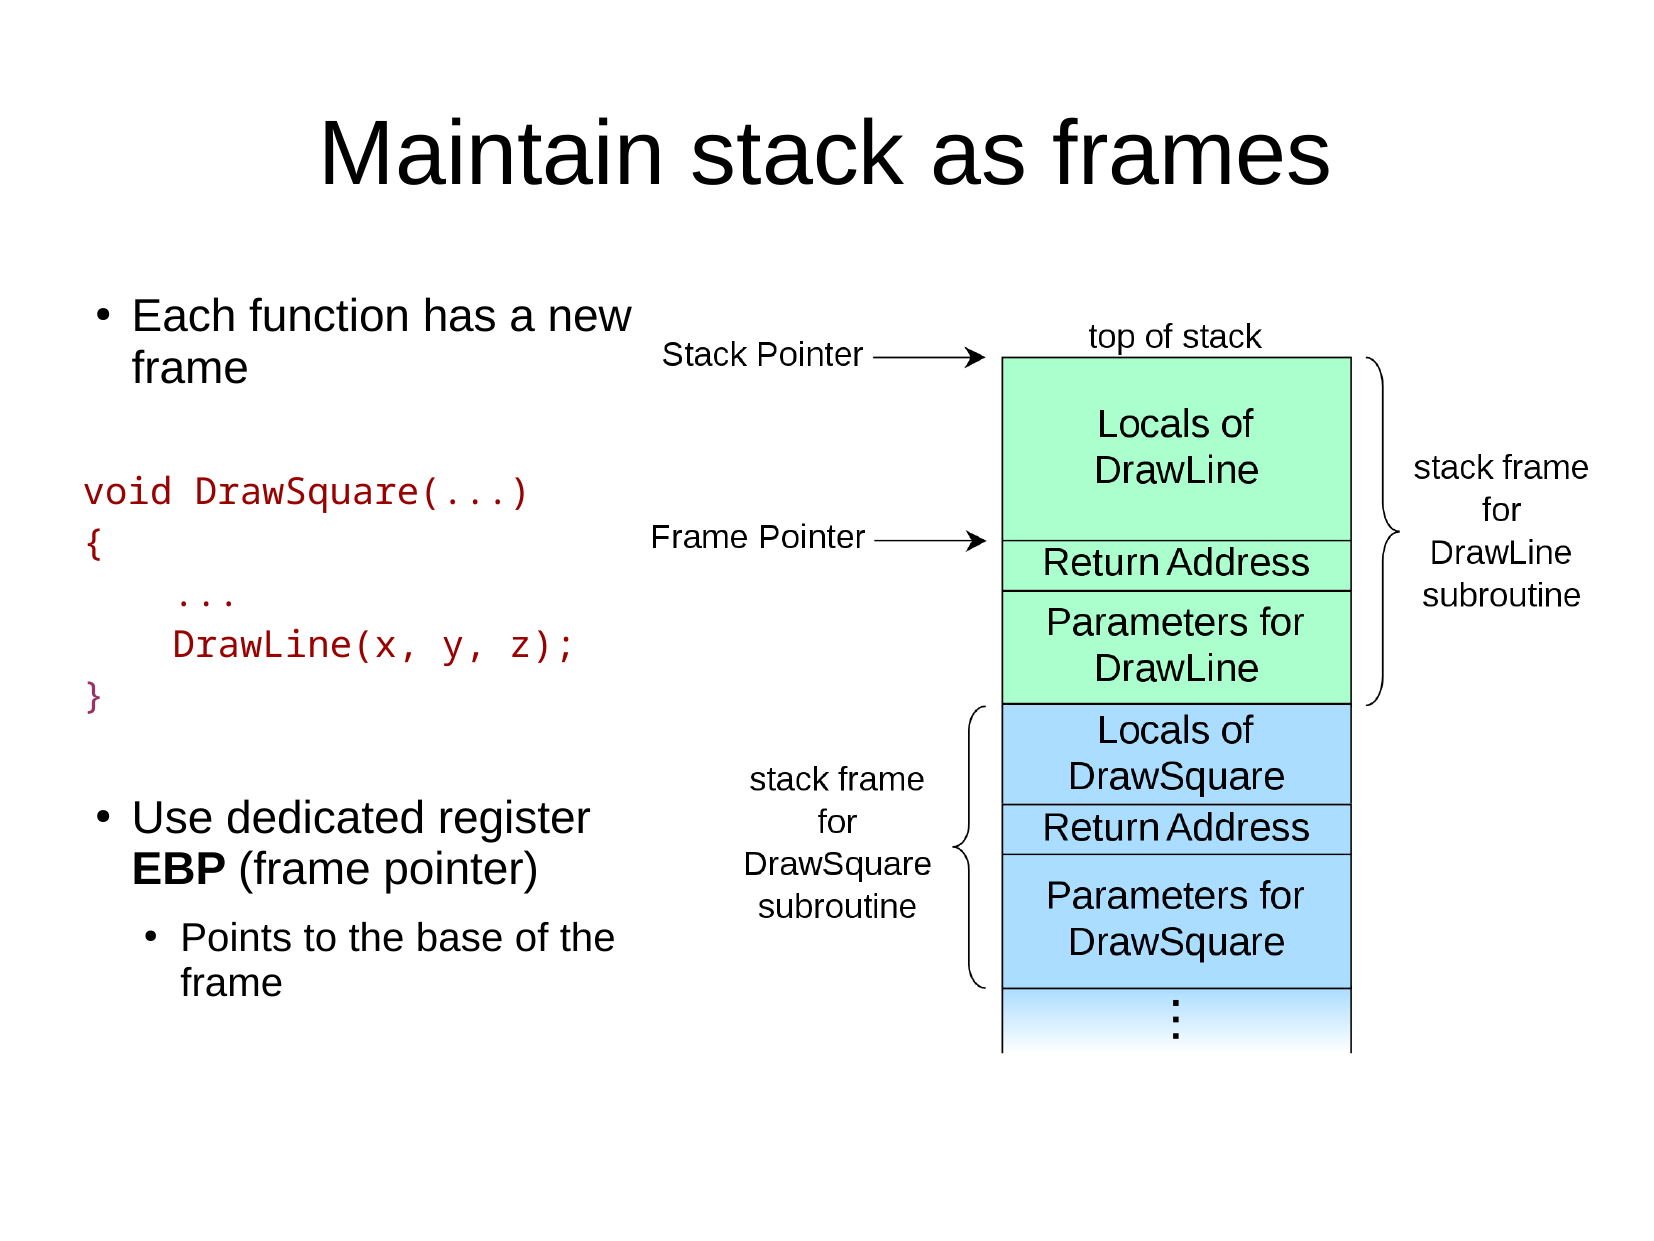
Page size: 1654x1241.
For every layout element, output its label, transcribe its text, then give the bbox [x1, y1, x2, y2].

title Maintain stack as frames [82, 49, 1571, 257]
list Each function has a new frame void DrawSquare(...) { ... DrawLine(x, y, z); } Use dedicated register EBP (frame pointer) Points to the base of the frame [82, 290, 638, 1010]
picture [642, 295, 1613, 1088]
